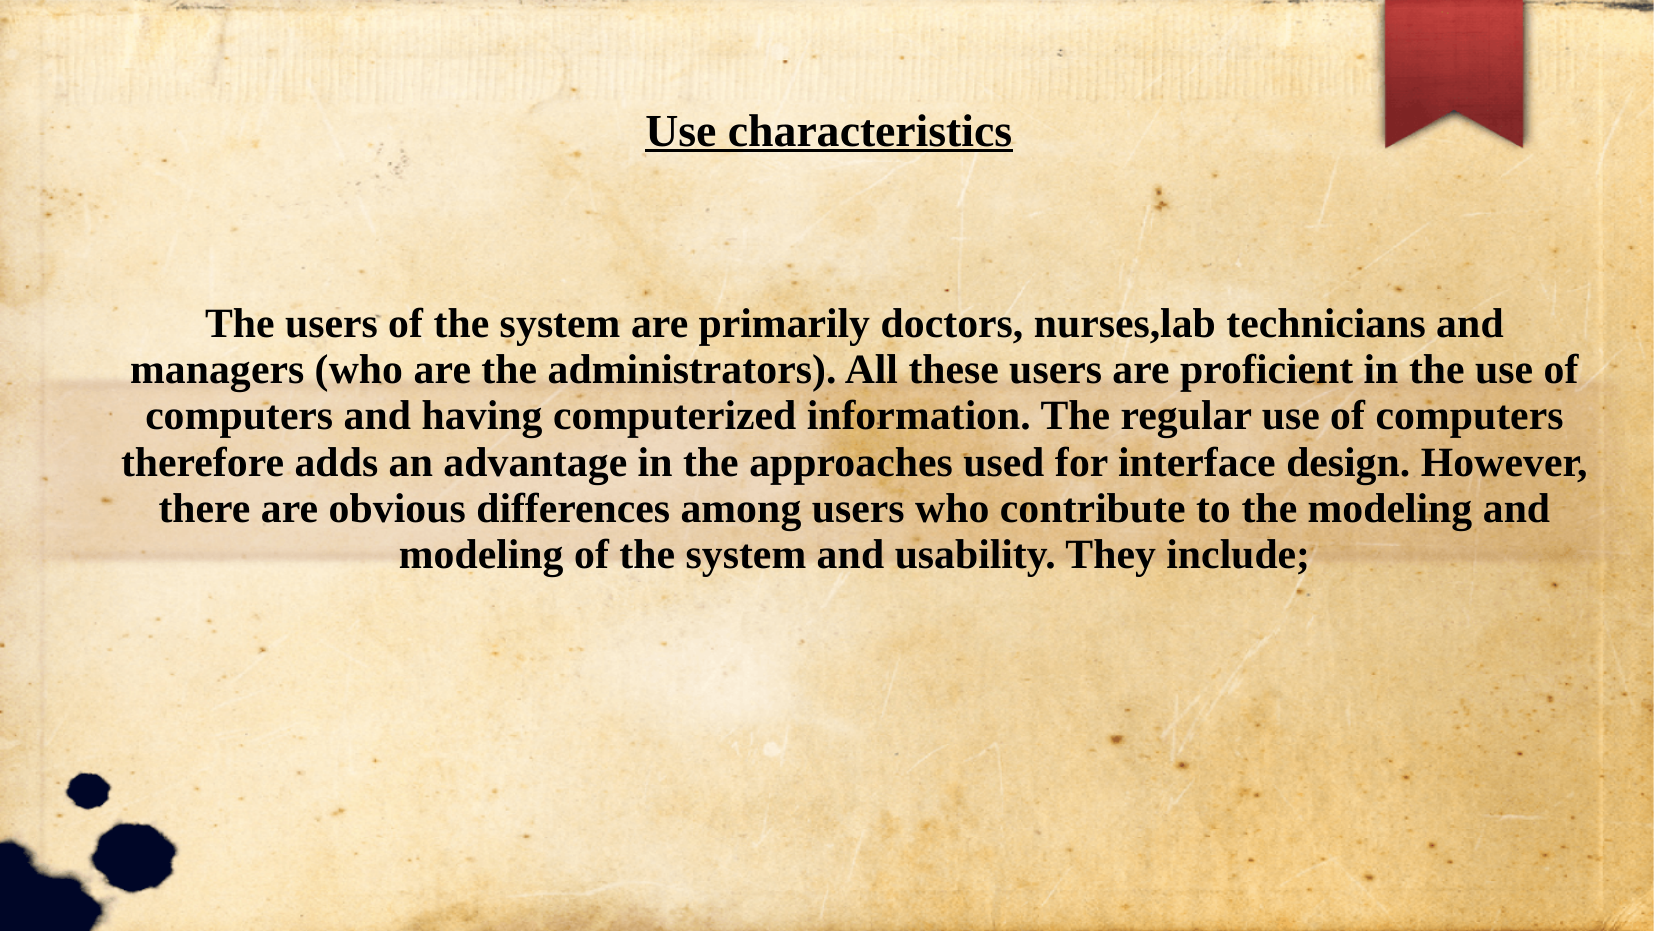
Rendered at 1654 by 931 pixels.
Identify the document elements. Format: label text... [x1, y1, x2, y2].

list The users of the system are primarily doctors, nurses,lab technicians and managers (who are the administrators). All these users are proficient in the use of computers and having computerized information. The regular use of computers therefore adds an advantage in the approaches used for interface design. However, there are obvious differences among users who contribute to the modeling and modeling of the system and usability. They include; [120, 300, 1591, 810]
picture [0, 0, 1654, 931]
title Use characteristics [82, 37, 1576, 226]
